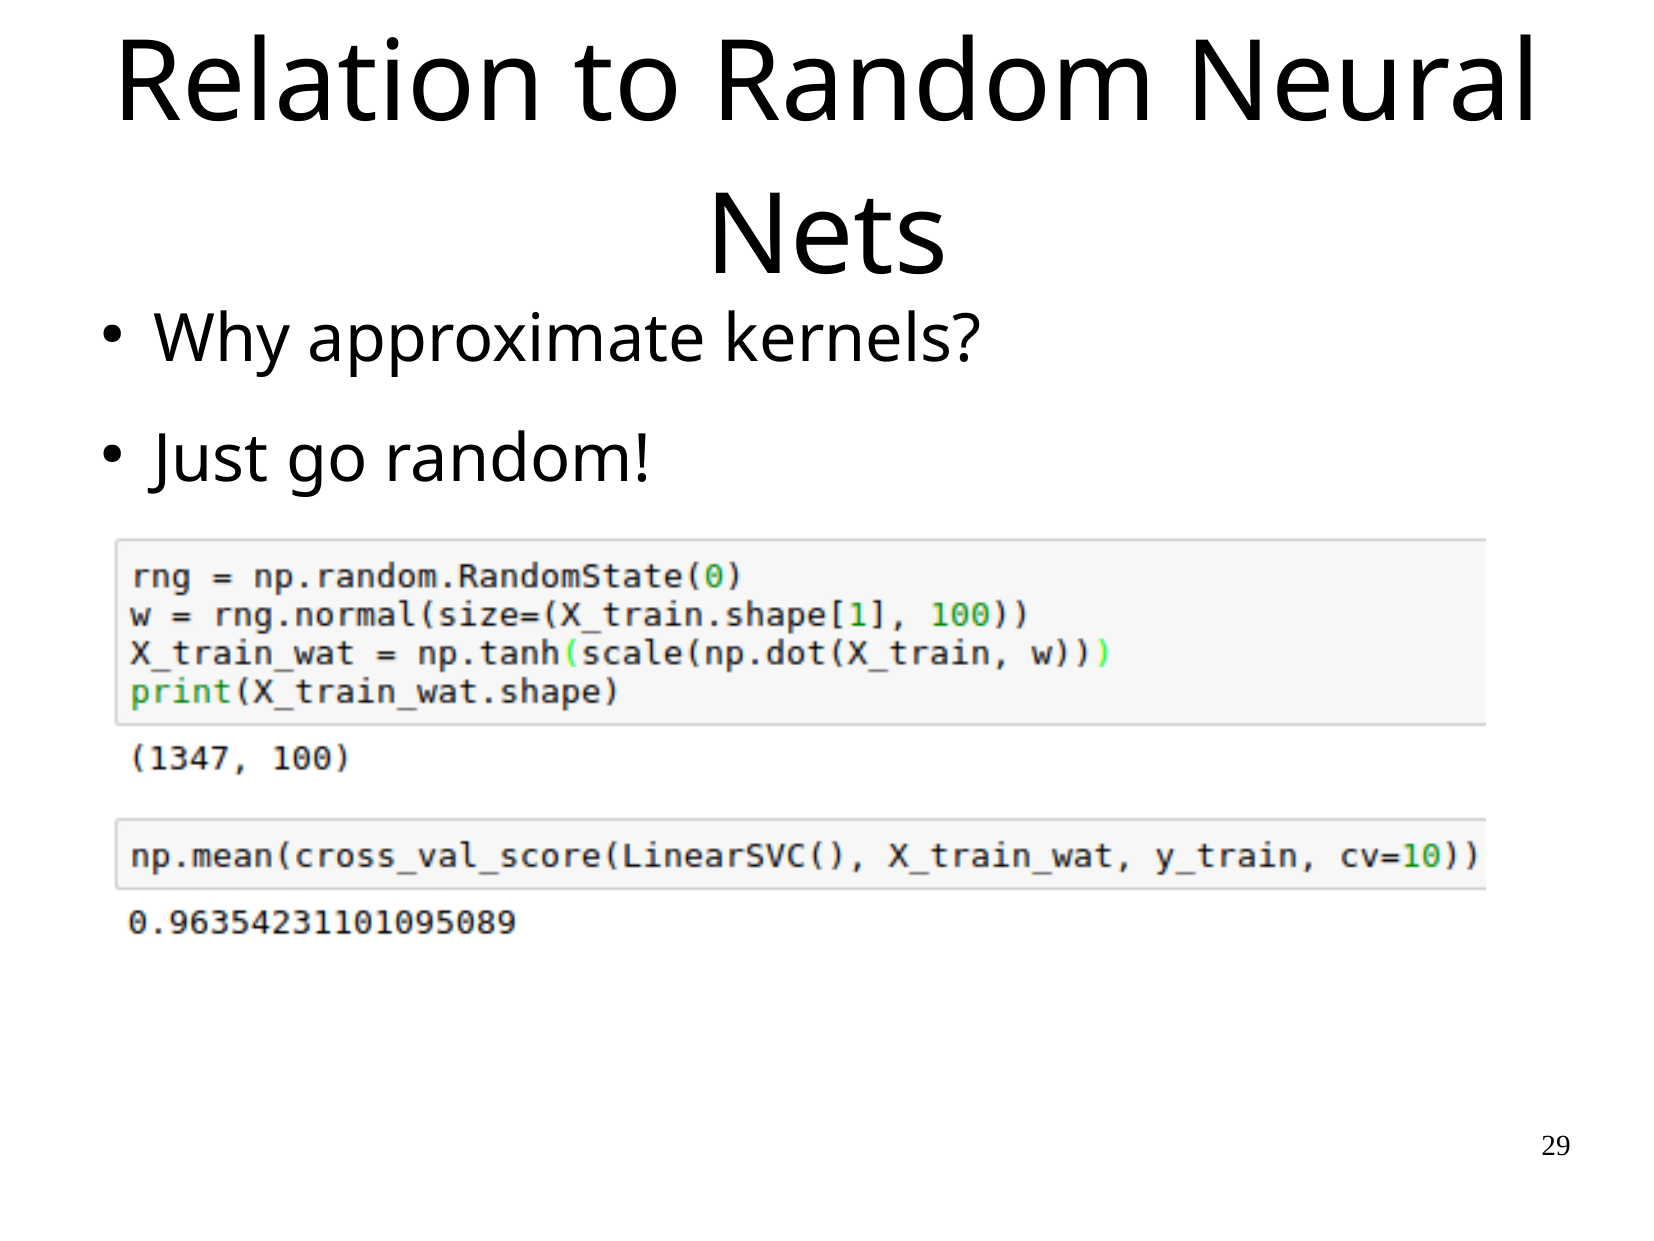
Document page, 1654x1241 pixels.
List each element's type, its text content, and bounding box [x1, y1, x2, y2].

picture [108, 524, 1486, 961]
list Why approximate kernels? Just go random! [82, 290, 1571, 1010]
title Relation to Random Neural Nets [82, 49, 1571, 257]
